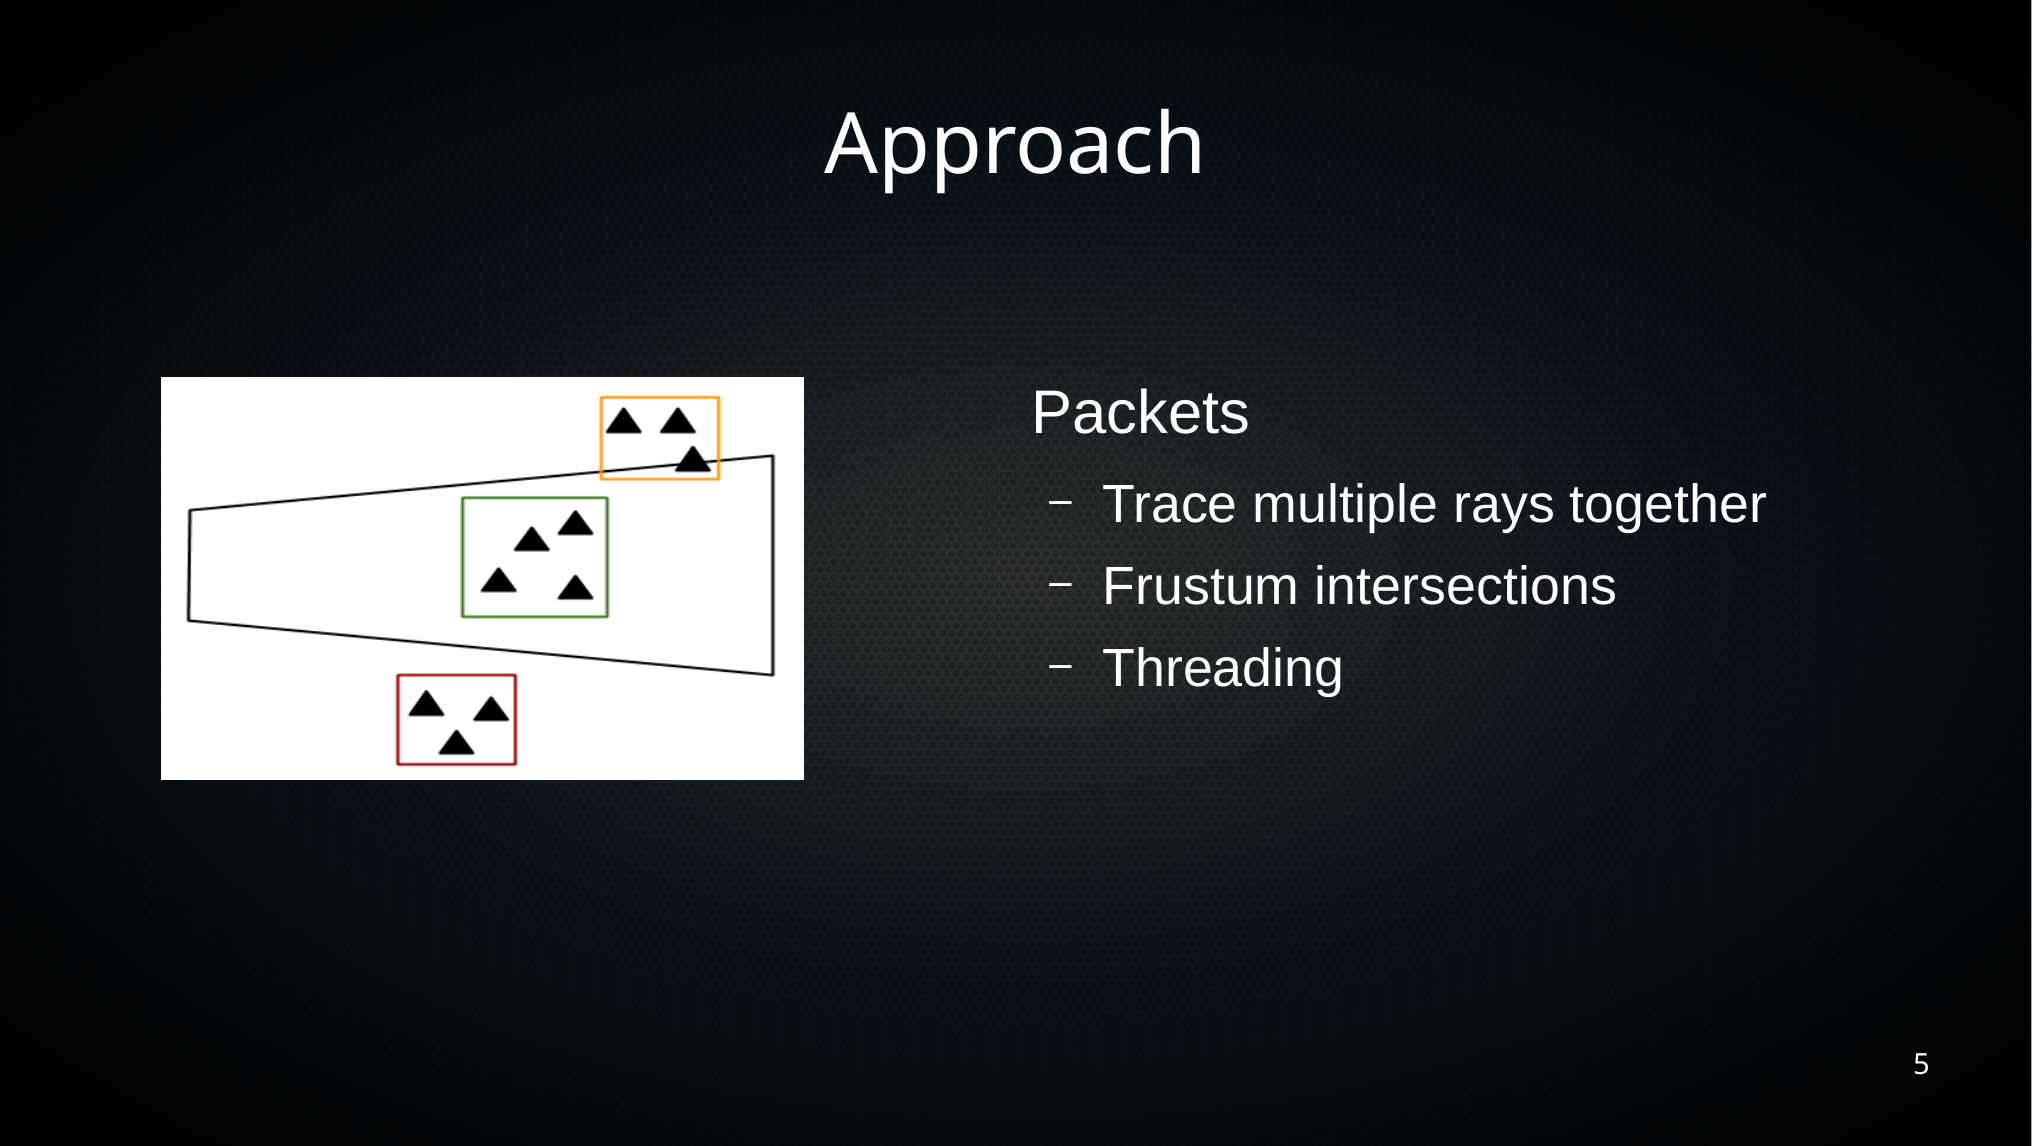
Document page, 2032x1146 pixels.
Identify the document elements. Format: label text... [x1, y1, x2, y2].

list Packets Trace multiple rays together Frustum intersections Threading [960, 377, 1796, 804]
picture [0, 0, 2032, 1146]
title Approach [101, 45, 1930, 237]
